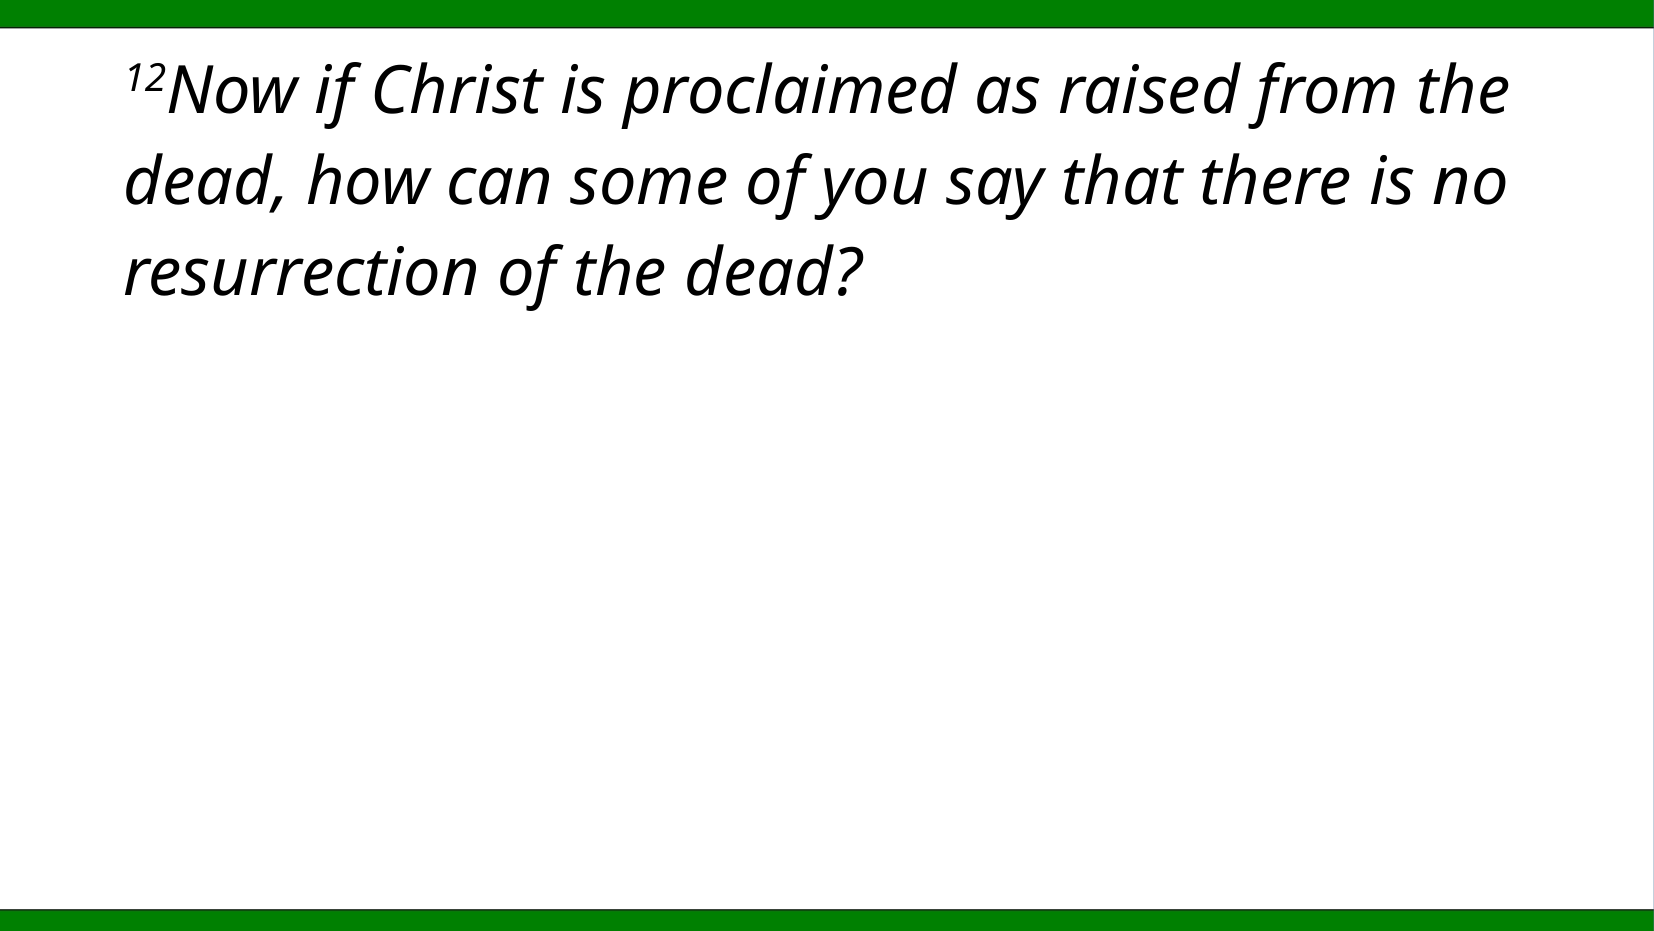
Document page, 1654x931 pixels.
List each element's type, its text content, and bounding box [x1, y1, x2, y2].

text_box 12Now if Christ is proclaimed as raised from the dead, how can some of you say that there is no resurrection of the dead? [108, 35, 1546, 317]
picture [0, 0, 1654, 931]
